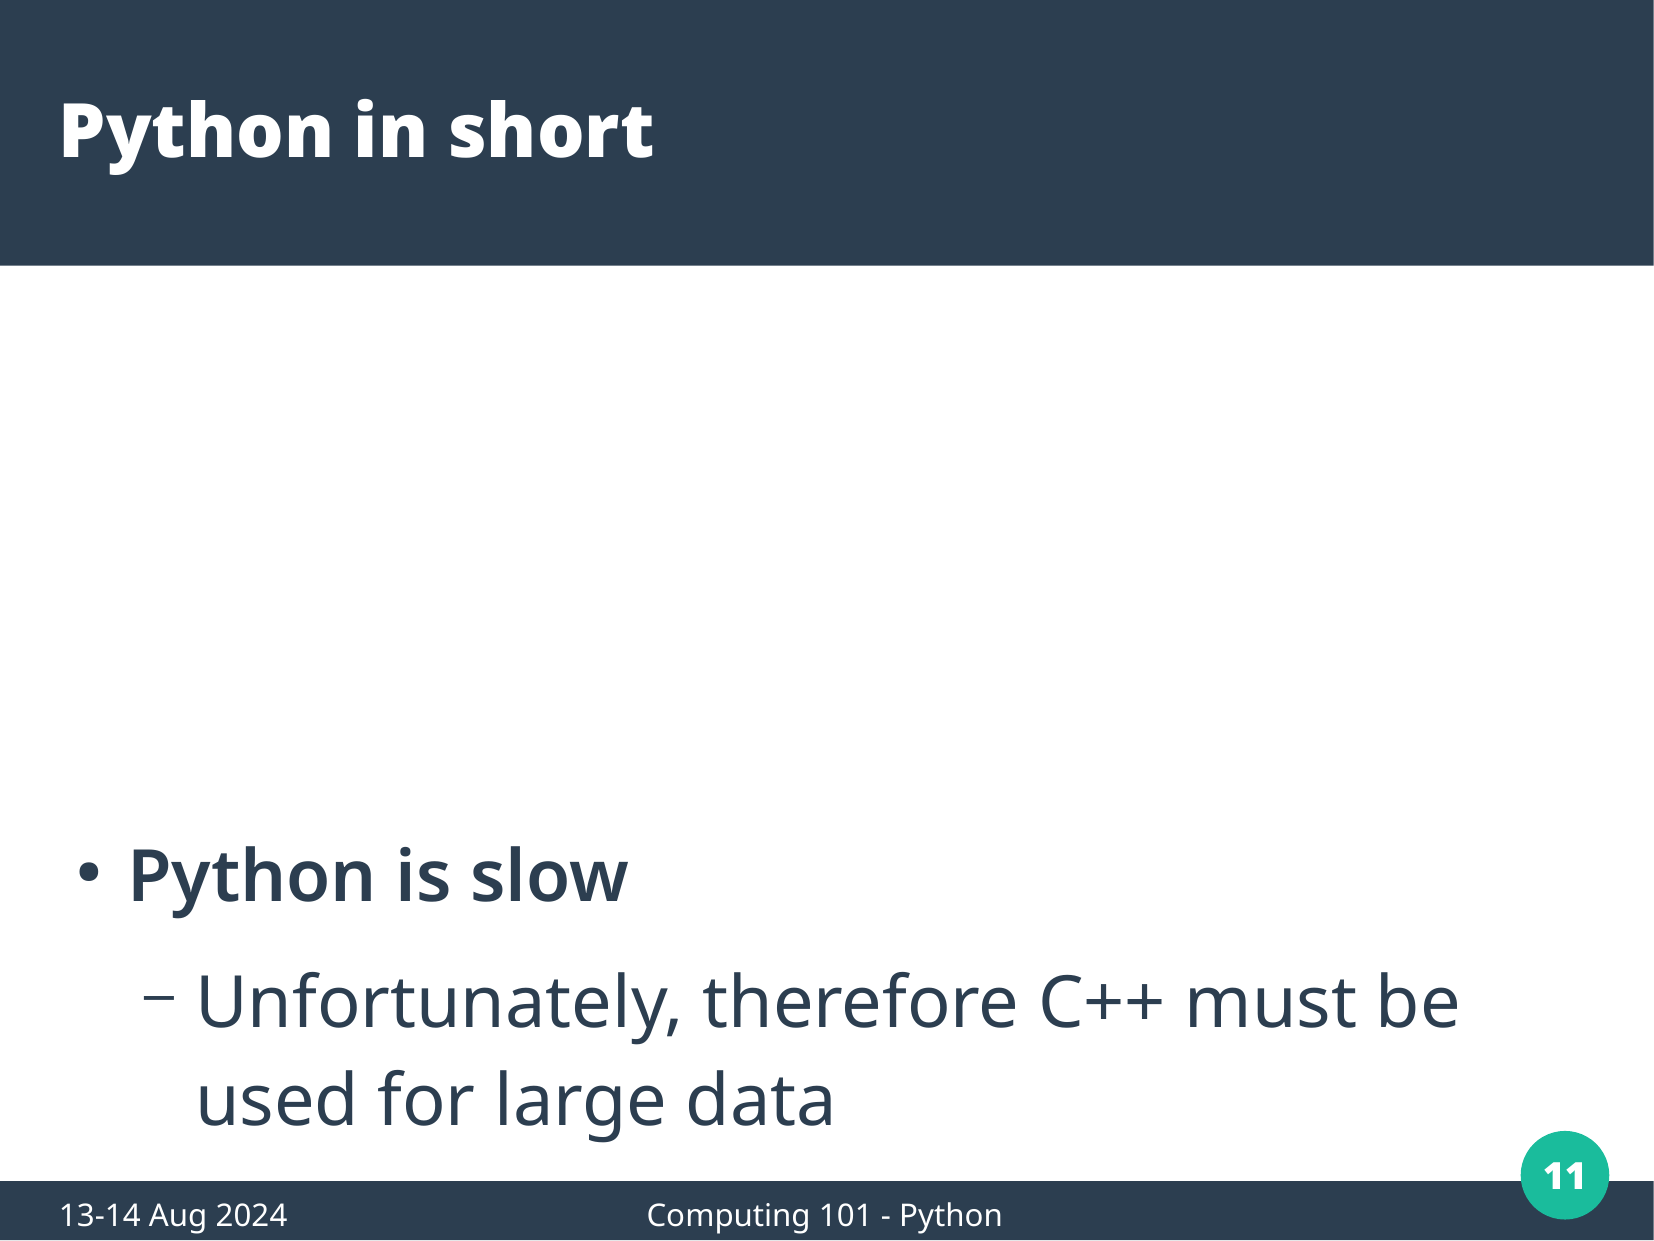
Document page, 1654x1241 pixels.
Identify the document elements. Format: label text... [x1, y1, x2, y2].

title Python in short [59, 49, 1595, 207]
list Python is slow Unfortunately, therefore C++ must be used for large data [59, 324, 1595, 1152]
